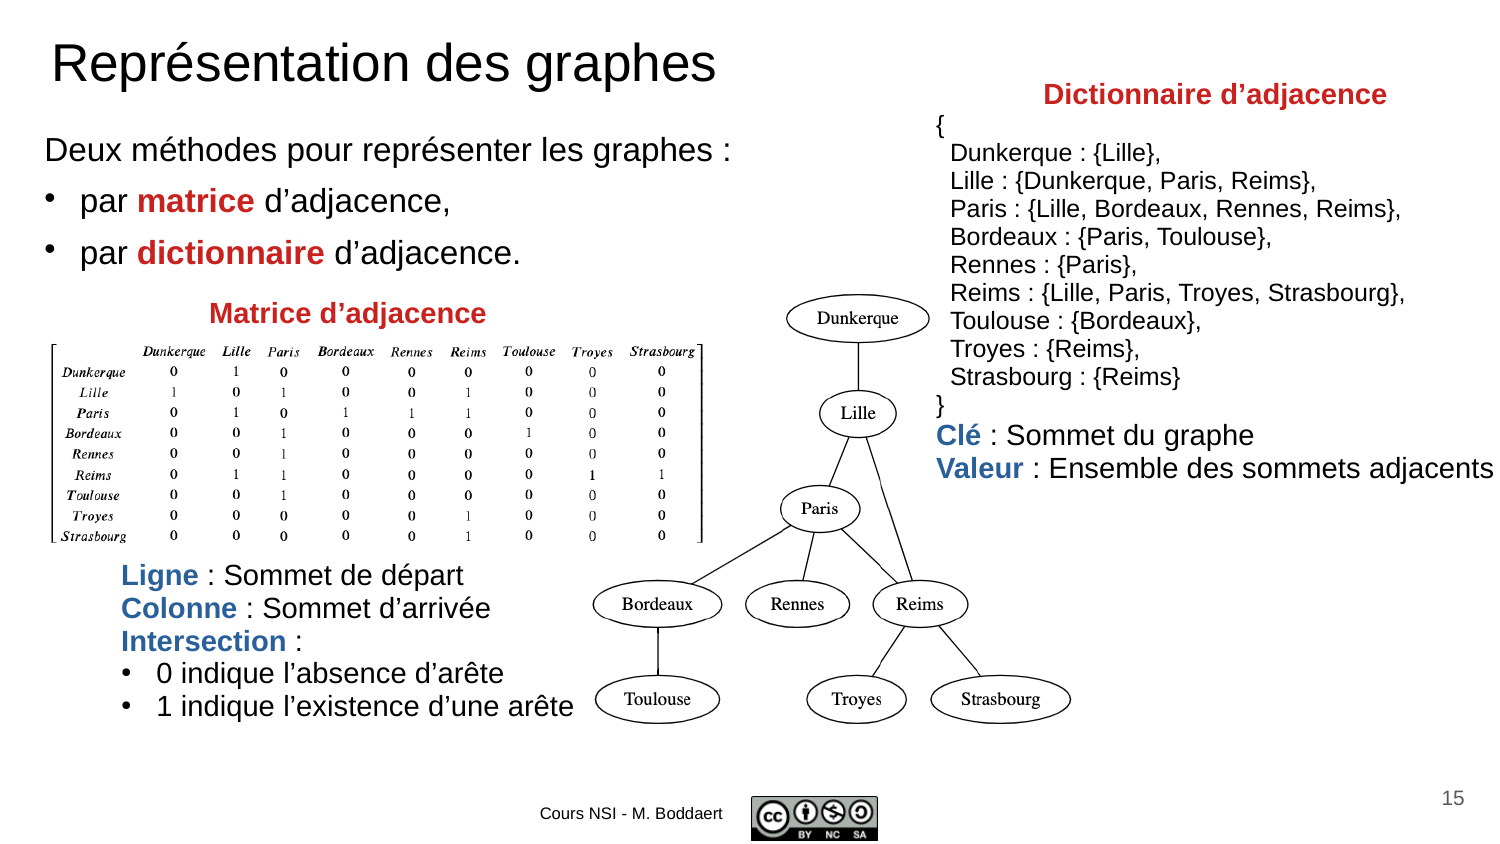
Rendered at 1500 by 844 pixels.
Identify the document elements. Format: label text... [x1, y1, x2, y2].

text_box Matrice d’adjacence Ligne : Sommet de départ Colonne : Sommet d’arrivée Intersection : 0 indique l’absence d’arête 1 indique l’existence d’une arête [106, 289, 680, 747]
slide_number <numéro> [1389, 764, 1480, 830]
title Représentation des graphes [51, 13, 1449, 108]
picture [751, 796, 878, 841]
picture [47, 334, 106, 548]
text_box Deux méthodes pour représenter les graphes : par matrice d’adjacence, par dictionnaire d’adjacence. [29, 120, 921, 237]
picture [680, 289, 1075, 728]
text_box Dictionnaire d’adjacence { Dunkerque : {Lille}, Lille : {Dunkerque, Paris, Reims}, Paris : {Lille, Bordeaux, Rennes, Reims}, Bordeaux : {Paris, Toulouse}, Rennes : {Paris}, Reims : {Lille, Paris, Troyes, Strasbourg}, Toulouse : {Bordeaux}, Troyes : {Reims}, Strasbourg : {Reims} } Clé : Sommet du graphe Valeur : Ensemble des sommets adjacents [921, 70, 1500, 507]
